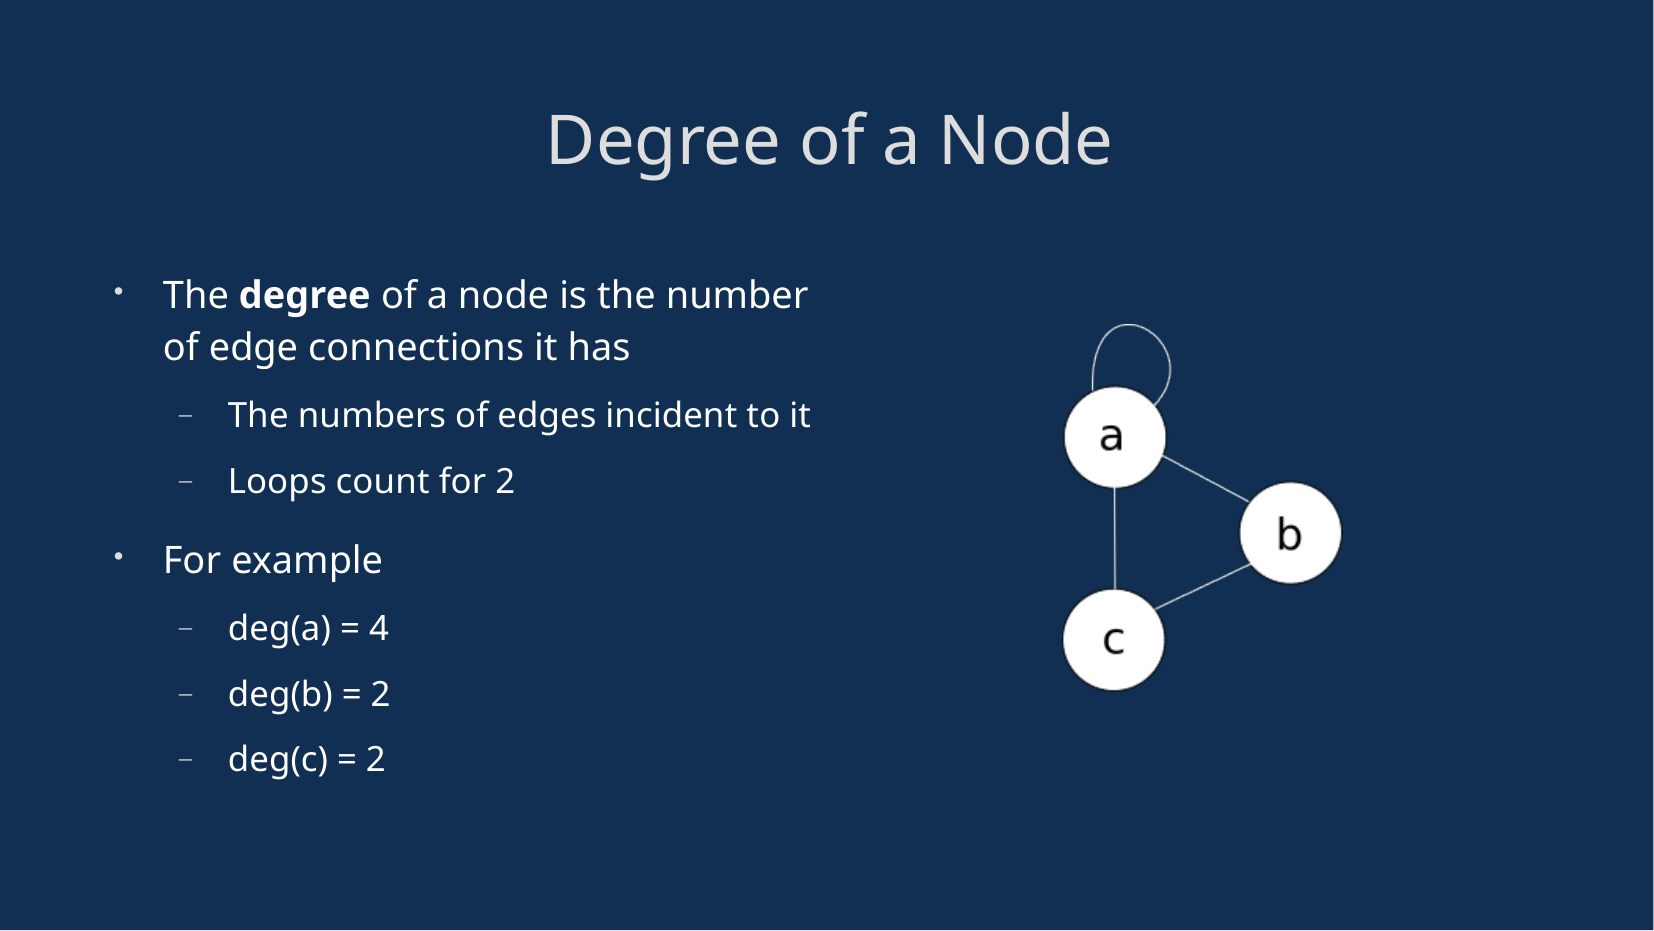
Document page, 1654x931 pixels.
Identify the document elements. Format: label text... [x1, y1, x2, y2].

picture [1062, 324, 1343, 692]
list The degree of a node is the number of edge connections it has The numbers of edges incident to it Loops count for 2 For example deg(a) = 4 deg(b) = 2 deg(c) = 2 [97, 268, 813, 806]
title Degree of a Node [97, 56, 1563, 220]
